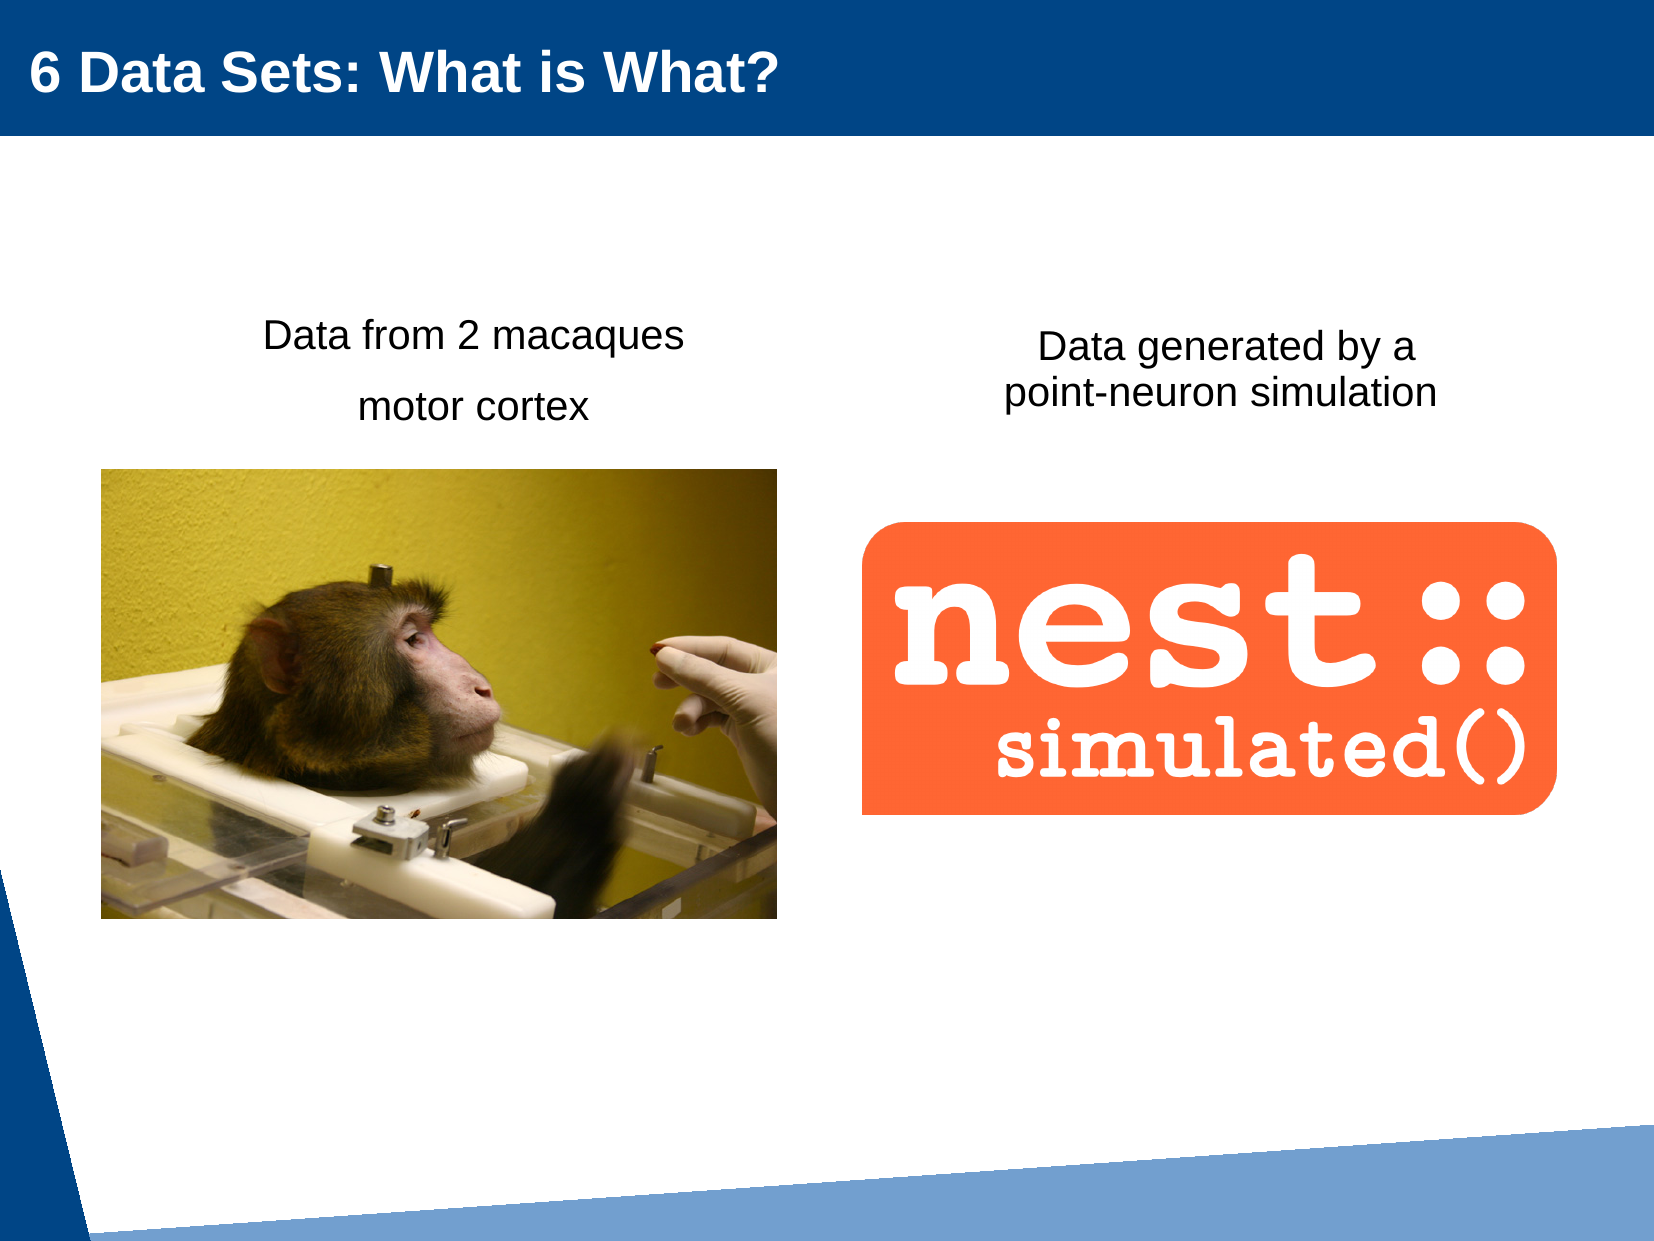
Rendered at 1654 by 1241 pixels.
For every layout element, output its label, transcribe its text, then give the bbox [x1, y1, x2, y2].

text_box Data from 2 macaques motor cortex [208, 304, 751, 484]
text_box 6 Data Sets: What is What? [15, 32, 1329, 113]
text_box Data generated by a point-neuron simulation [971, 315, 1482, 470]
picture [862, 522, 1557, 815]
text_box [0, 870, 1654, 1241]
picture [101, 469, 777, 919]
text_box [0, 0, 1654, 136]
